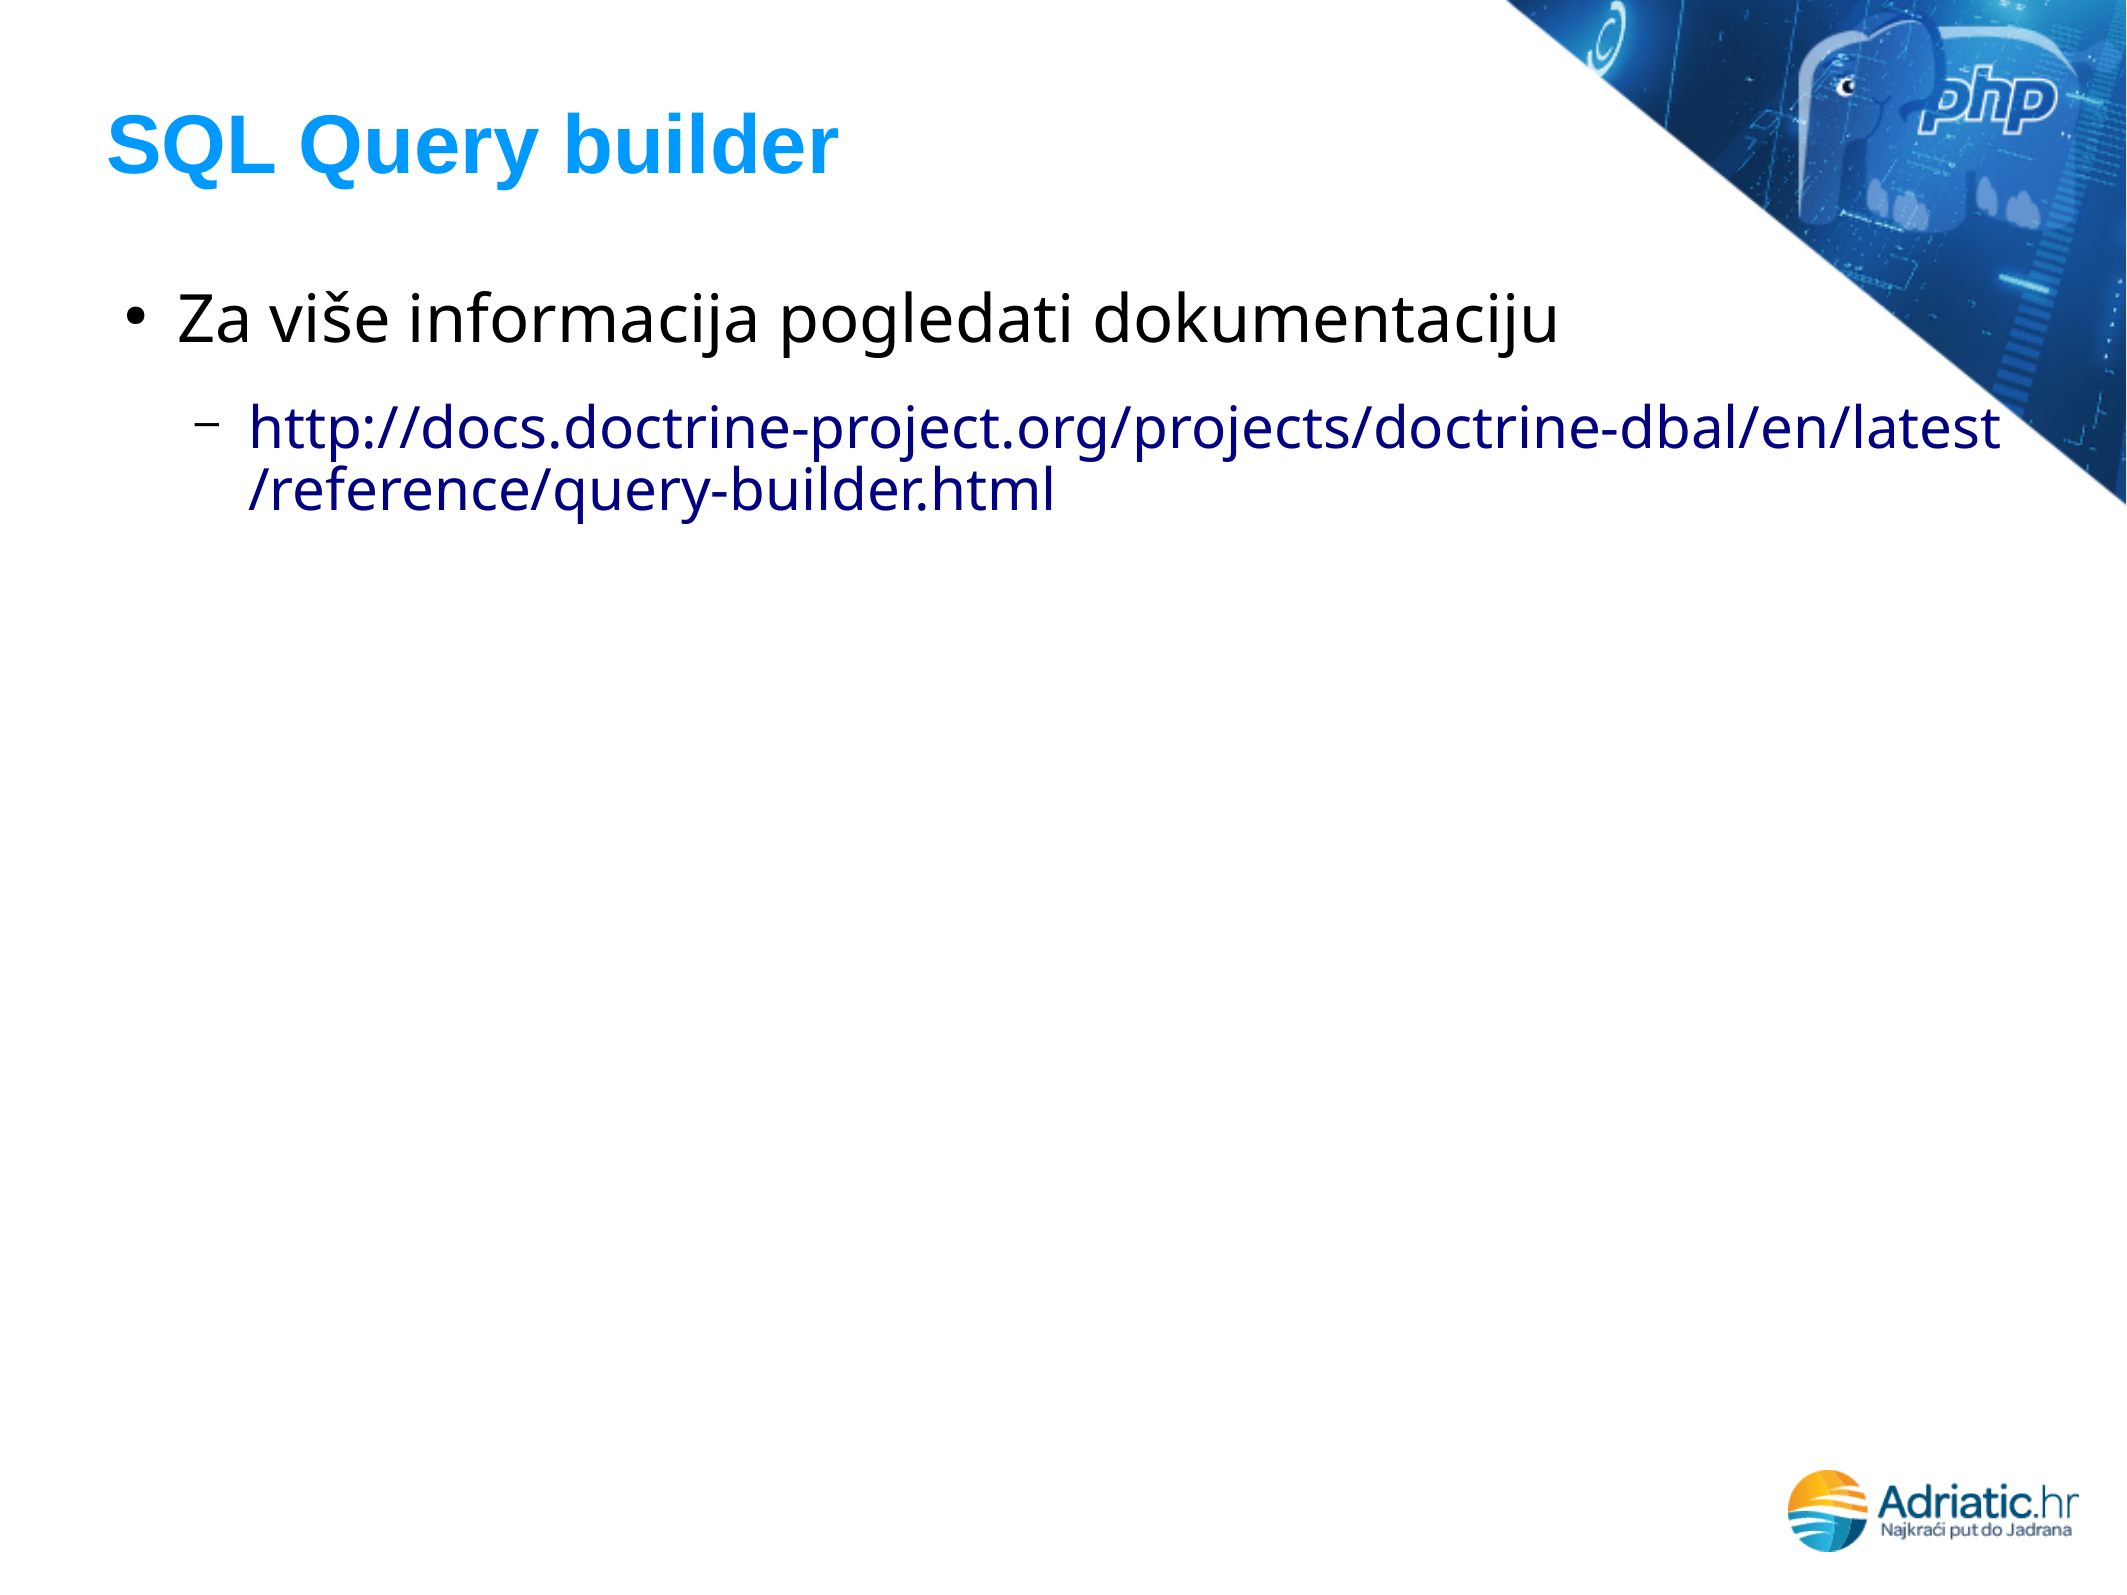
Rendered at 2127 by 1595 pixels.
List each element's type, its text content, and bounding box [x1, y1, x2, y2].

picture [1505, 0, 2127, 625]
title SQL Query builder [106, 70, 1630, 219]
picture [1788, 1470, 2079, 1552]
list Za više informacija pogledati dokumentaciju http://docs.doctrine-project.org/projects/doctrine-dbal/en/latest/reference/query-builder.html [106, 271, 2020, 1453]
